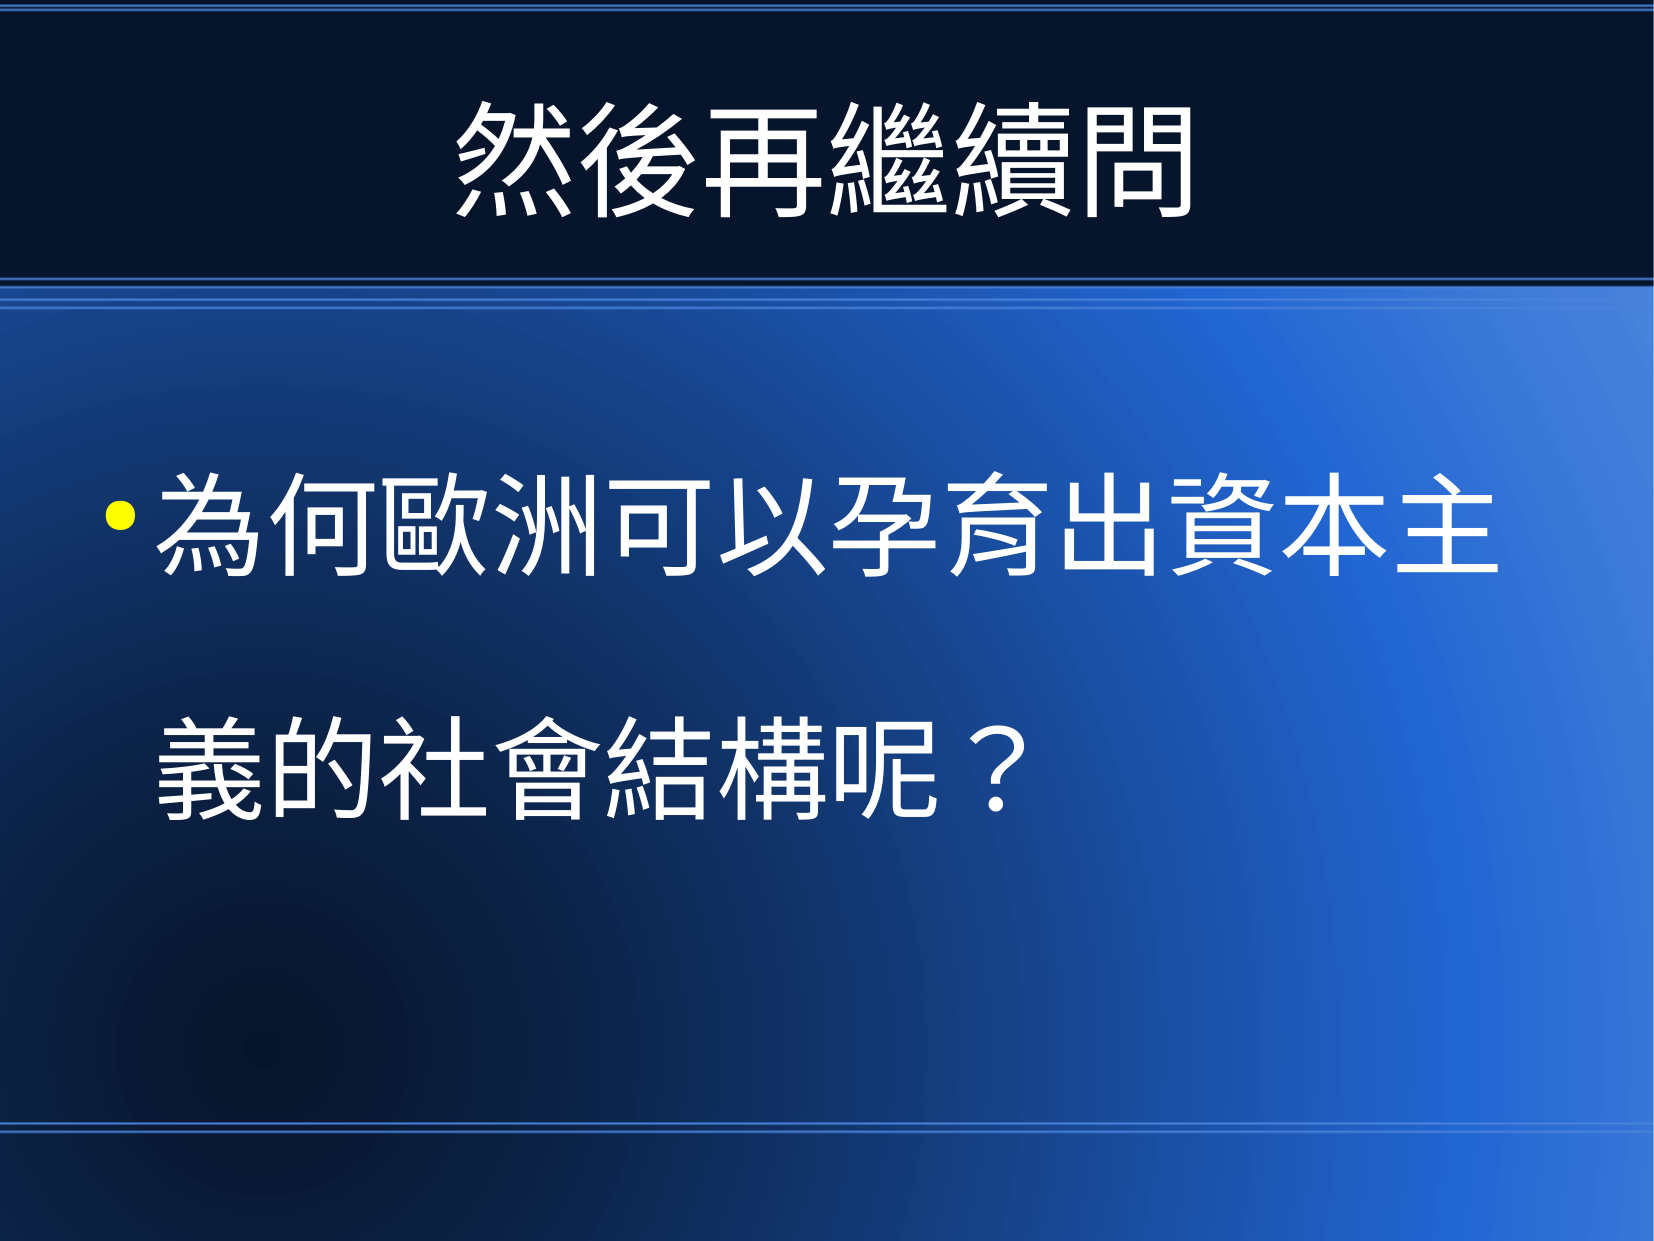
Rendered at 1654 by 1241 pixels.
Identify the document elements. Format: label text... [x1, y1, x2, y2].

picture [0, 0, 1654, 1241]
title 然後再繼續問 [82, 49, 1571, 257]
list 為何歐洲可以孕育出資本主義的社會結構呢？ [82, 355, 1571, 1241]
